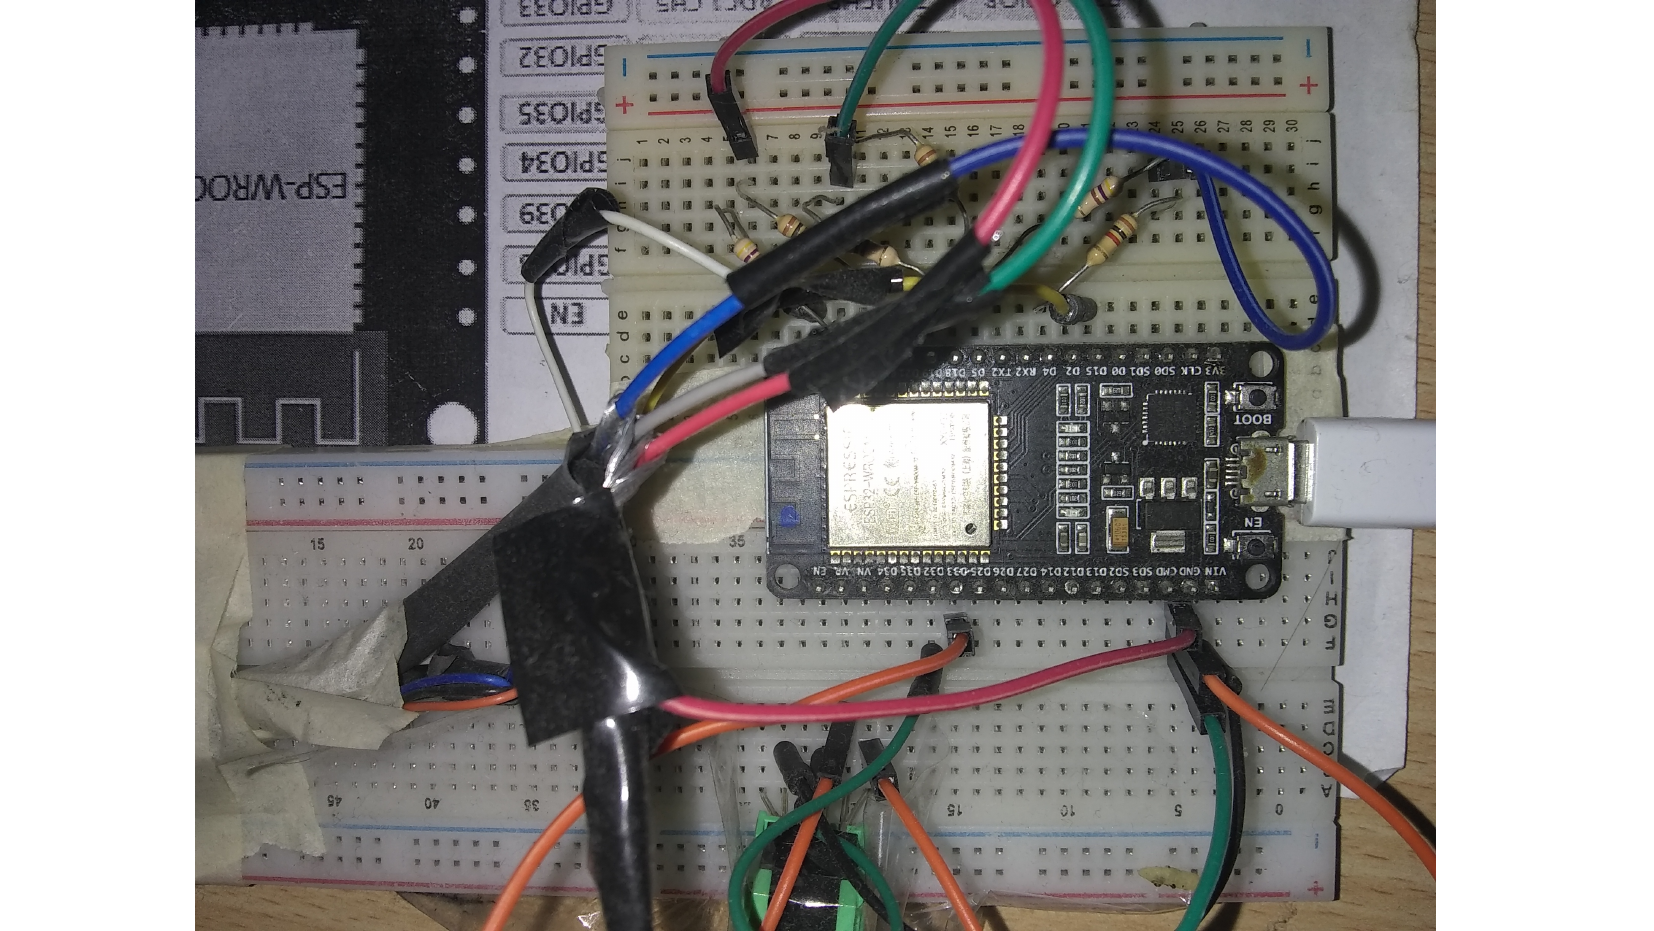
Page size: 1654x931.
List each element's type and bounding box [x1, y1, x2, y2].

picture [195, 0, 1436, 931]
